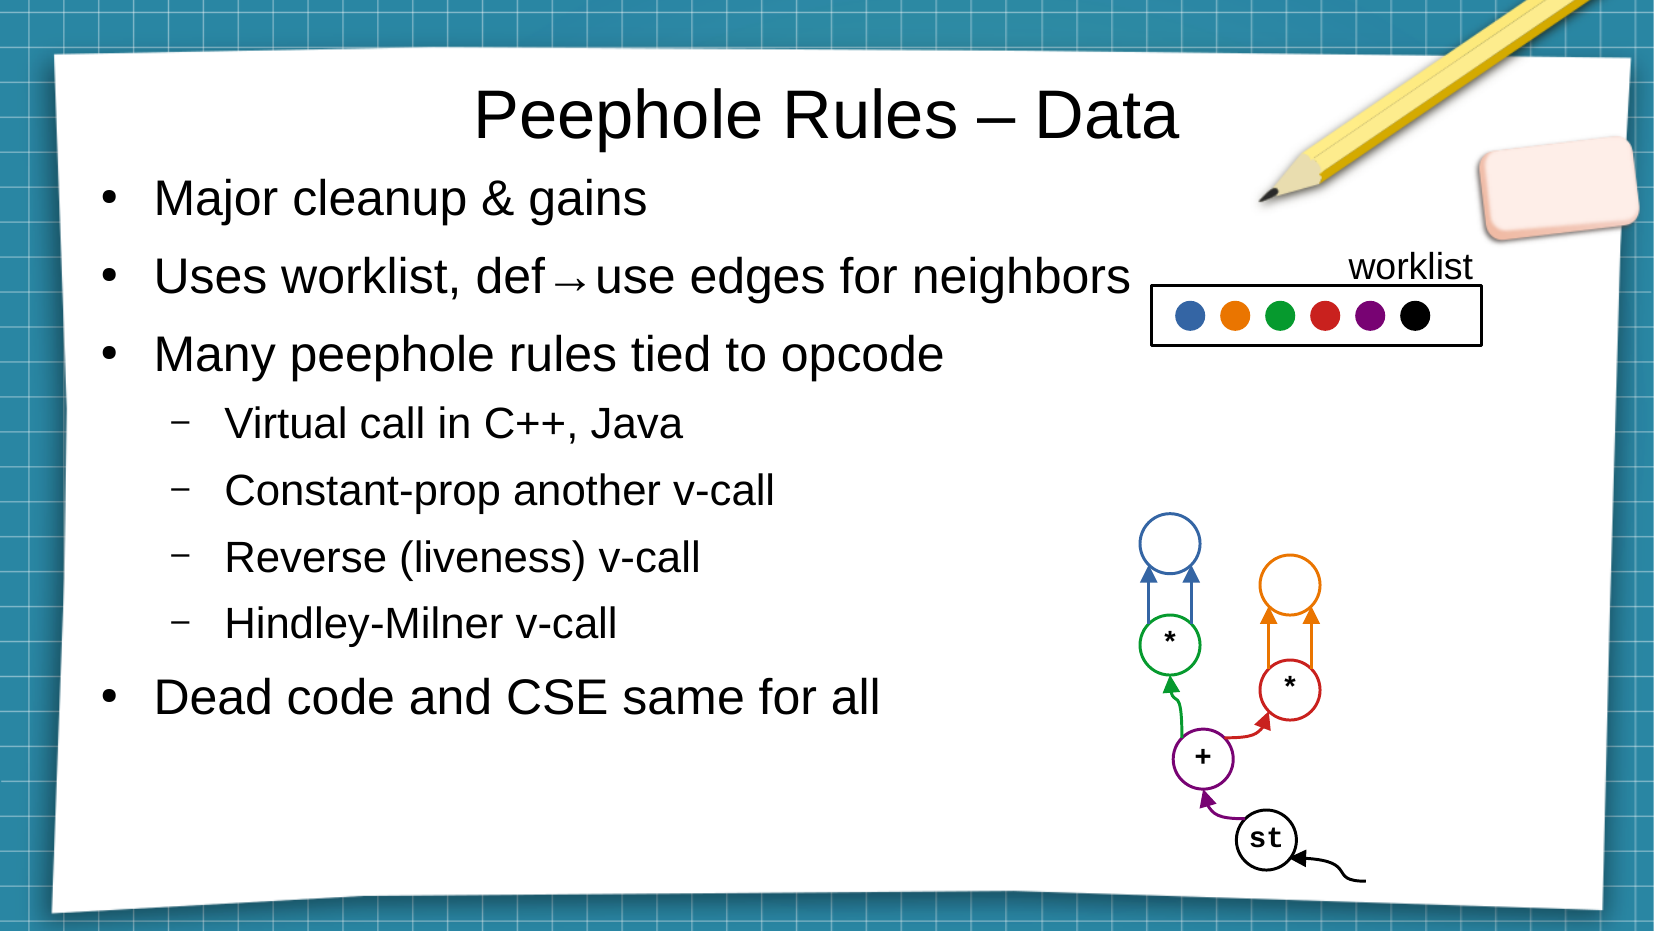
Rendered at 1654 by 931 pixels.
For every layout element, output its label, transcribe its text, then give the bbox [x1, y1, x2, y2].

title Peephole Rules – Data [82, 37, 1571, 193]
text_box [1265, 300, 1296, 331]
text_box * [1260, 660, 1321, 721]
text_box * [1140, 615, 1201, 675]
text_box [1175, 300, 1206, 331]
text_box [1355, 300, 1386, 331]
text_box [1310, 300, 1341, 331]
text_box [1400, 300, 1431, 331]
text_box st [1236, 810, 1297, 871]
text_box worklist [1333, 238, 1489, 295]
text_box + [1173, 729, 1234, 790]
text_box [1220, 300, 1251, 331]
picture [0, 0, 1654, 931]
list Major cleanup & gains Uses worklist, def→use edges for neighbors Many peephole rules tied to opcode Virtual call in C++, Java Constant-prop another v-call Reverse (liveness) v-call Hindley-Milner v-call Dead code and CSE same for all [82, 170, 1216, 796]
